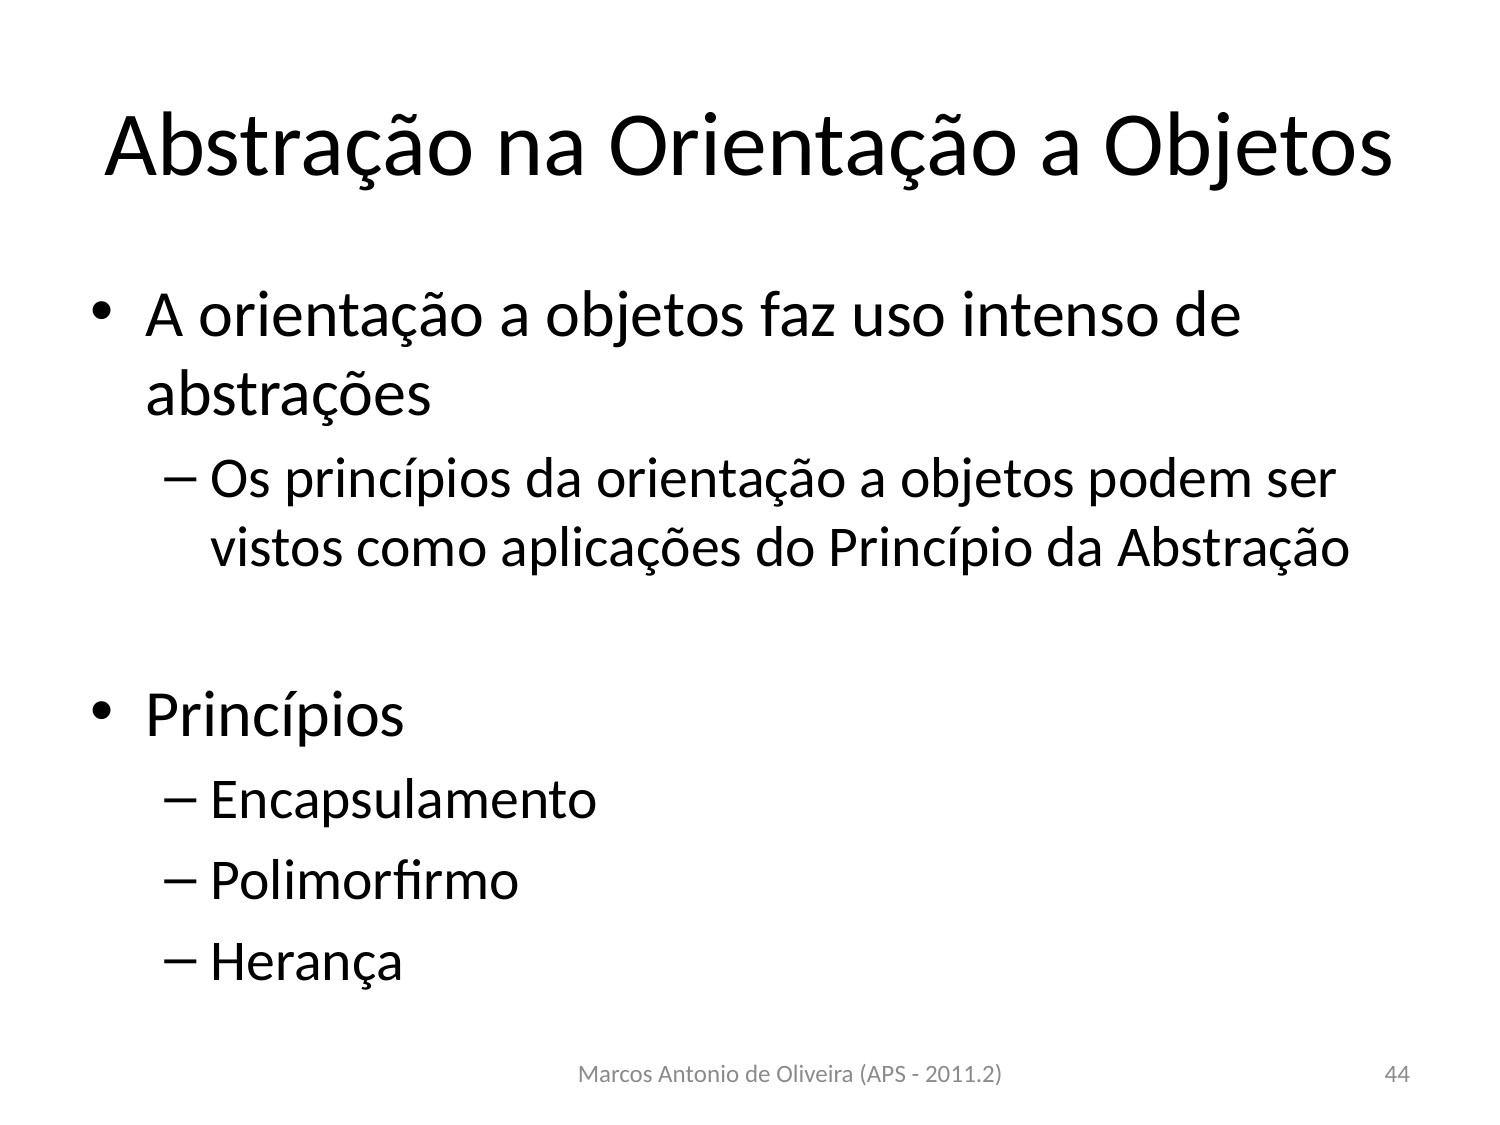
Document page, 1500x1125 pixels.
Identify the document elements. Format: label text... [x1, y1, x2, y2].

list A orientação a objetos faz uso intenso de abstrações Os princípios da orientação a objetos podem ser vistos como aplicações do Princípio da Abstração Princípios Encapsulamento Polimorfirmo Herança [75, 262, 1425, 1005]
title Abstração na Orientação a Objetos [75, 45, 1425, 233]
footer Marcos Antonio de Oliveira (APS - 2011.2) [512, 1042, 1069, 1103]
slide_number <número> [1074, 1042, 1425, 1103]
